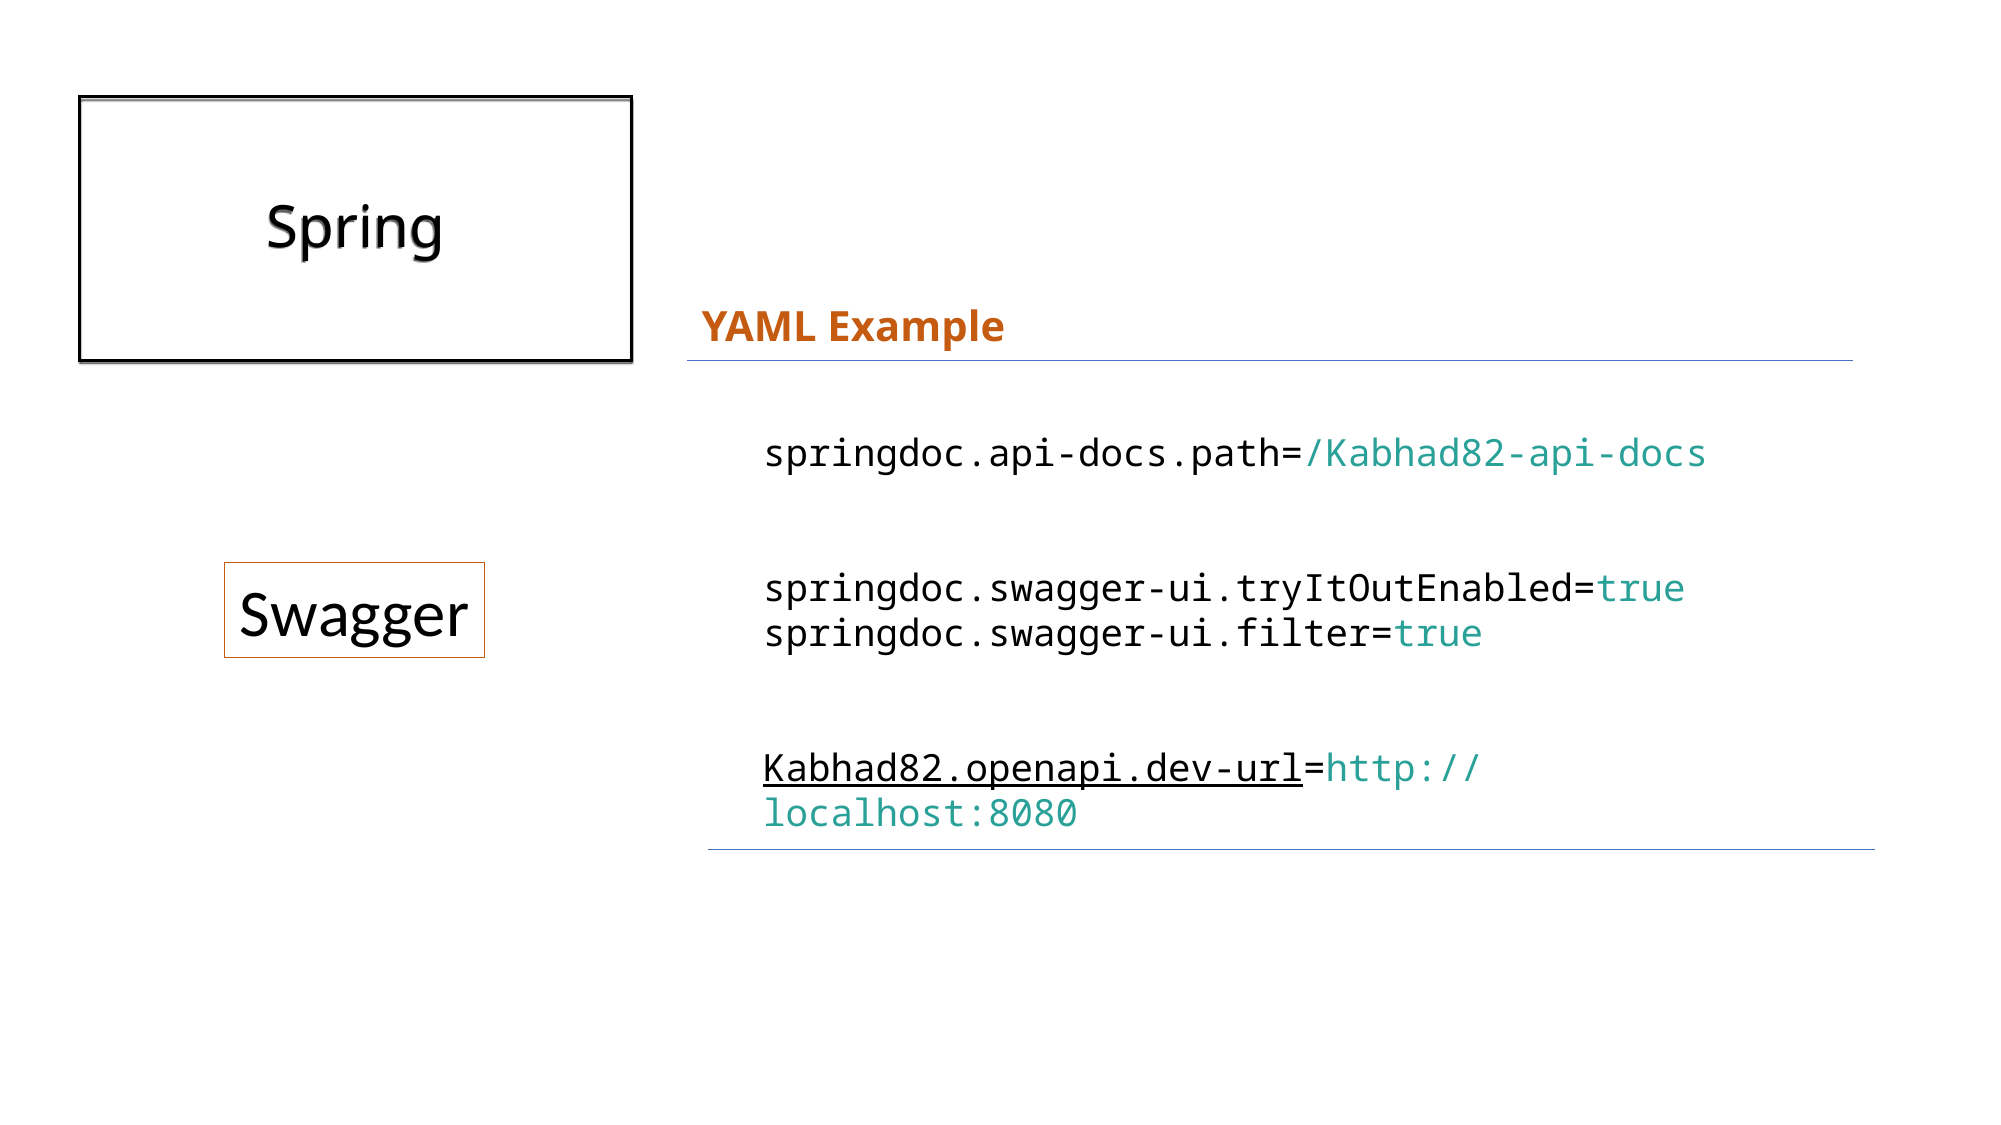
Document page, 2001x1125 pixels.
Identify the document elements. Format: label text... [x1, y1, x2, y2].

title Spring [79, 96, 632, 361]
text_box springdoc.api-docs.path=/Kabhad82-api-docs springdoc.swagger-ui.tryItOutEnabled=true springdoc.swagger-ui.filter=true Kabhad82.openapi.dev-url=http://localhost:8080 [748, 421, 1749, 800]
text_box Swagger [225, 562, 485, 658]
text_box YAML Example [686, 292, 1038, 358]
